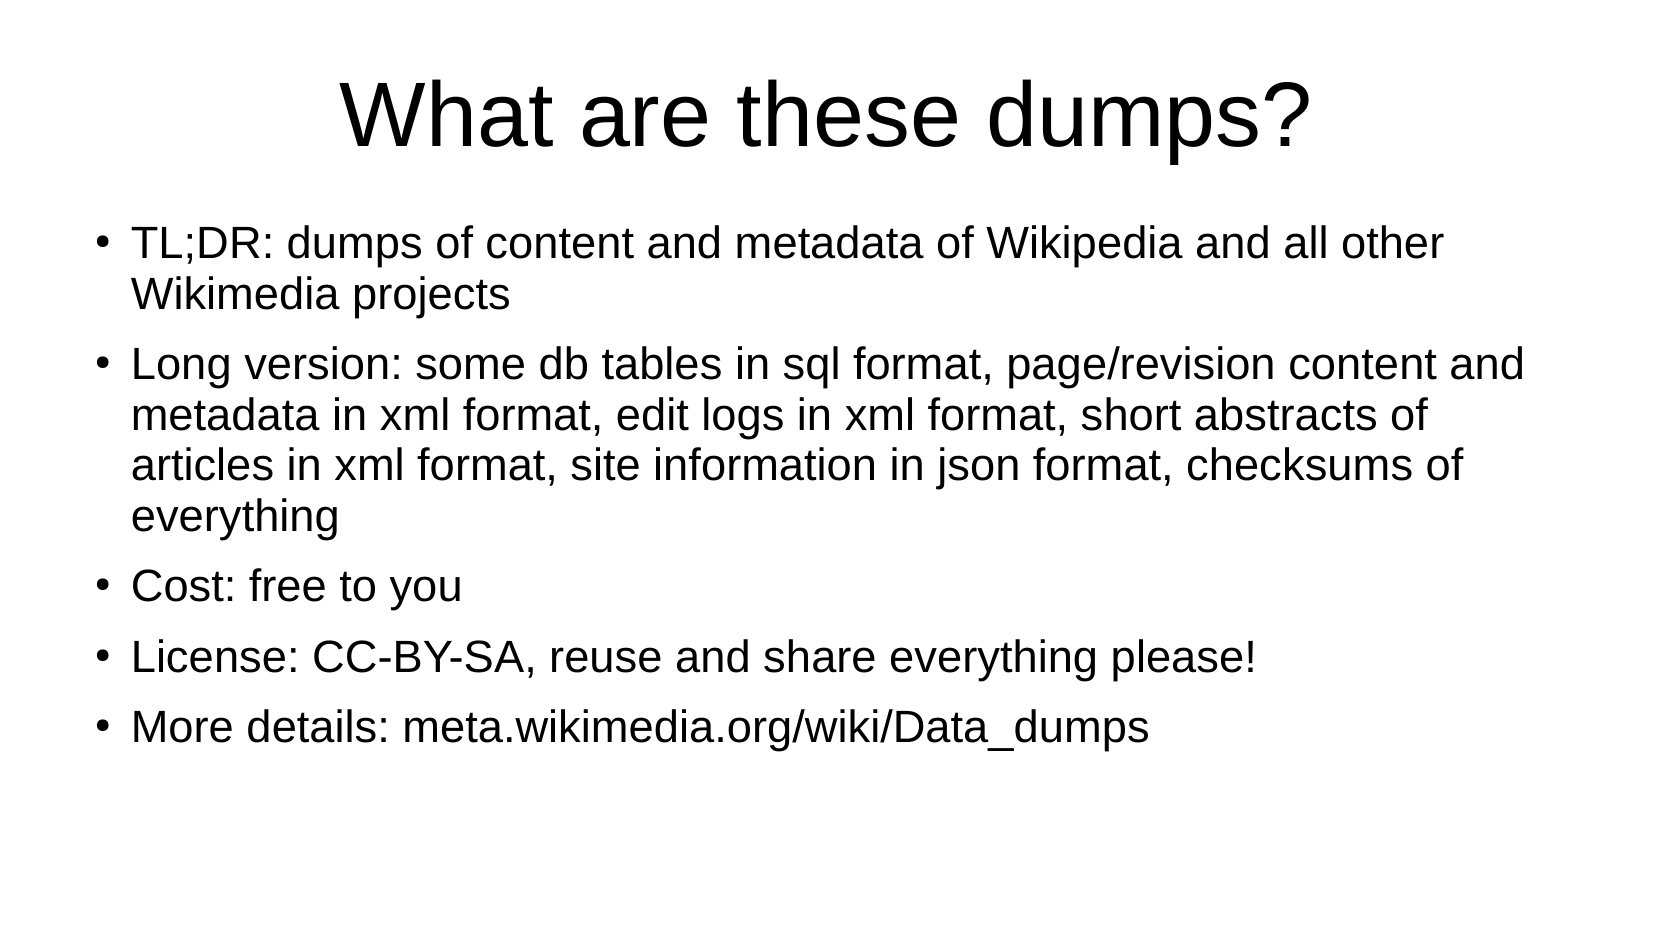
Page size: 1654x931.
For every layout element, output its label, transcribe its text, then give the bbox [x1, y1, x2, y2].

title What are these dumps? [82, 37, 1571, 193]
list TL;DR: dumps of content and metadata of Wikipedia and all other Wikimedia projects Long version: some db tables in sql format, page/revision content and metadata in xml format, edit logs in xml format, short abstracts of articles in xml format, site information in json format, checksums of everything Cost: free to you License: CC-BY-SA, reuse and share everything please! More details: meta.wikimedia.org/wiki/Data_dumps [82, 217, 1571, 758]
